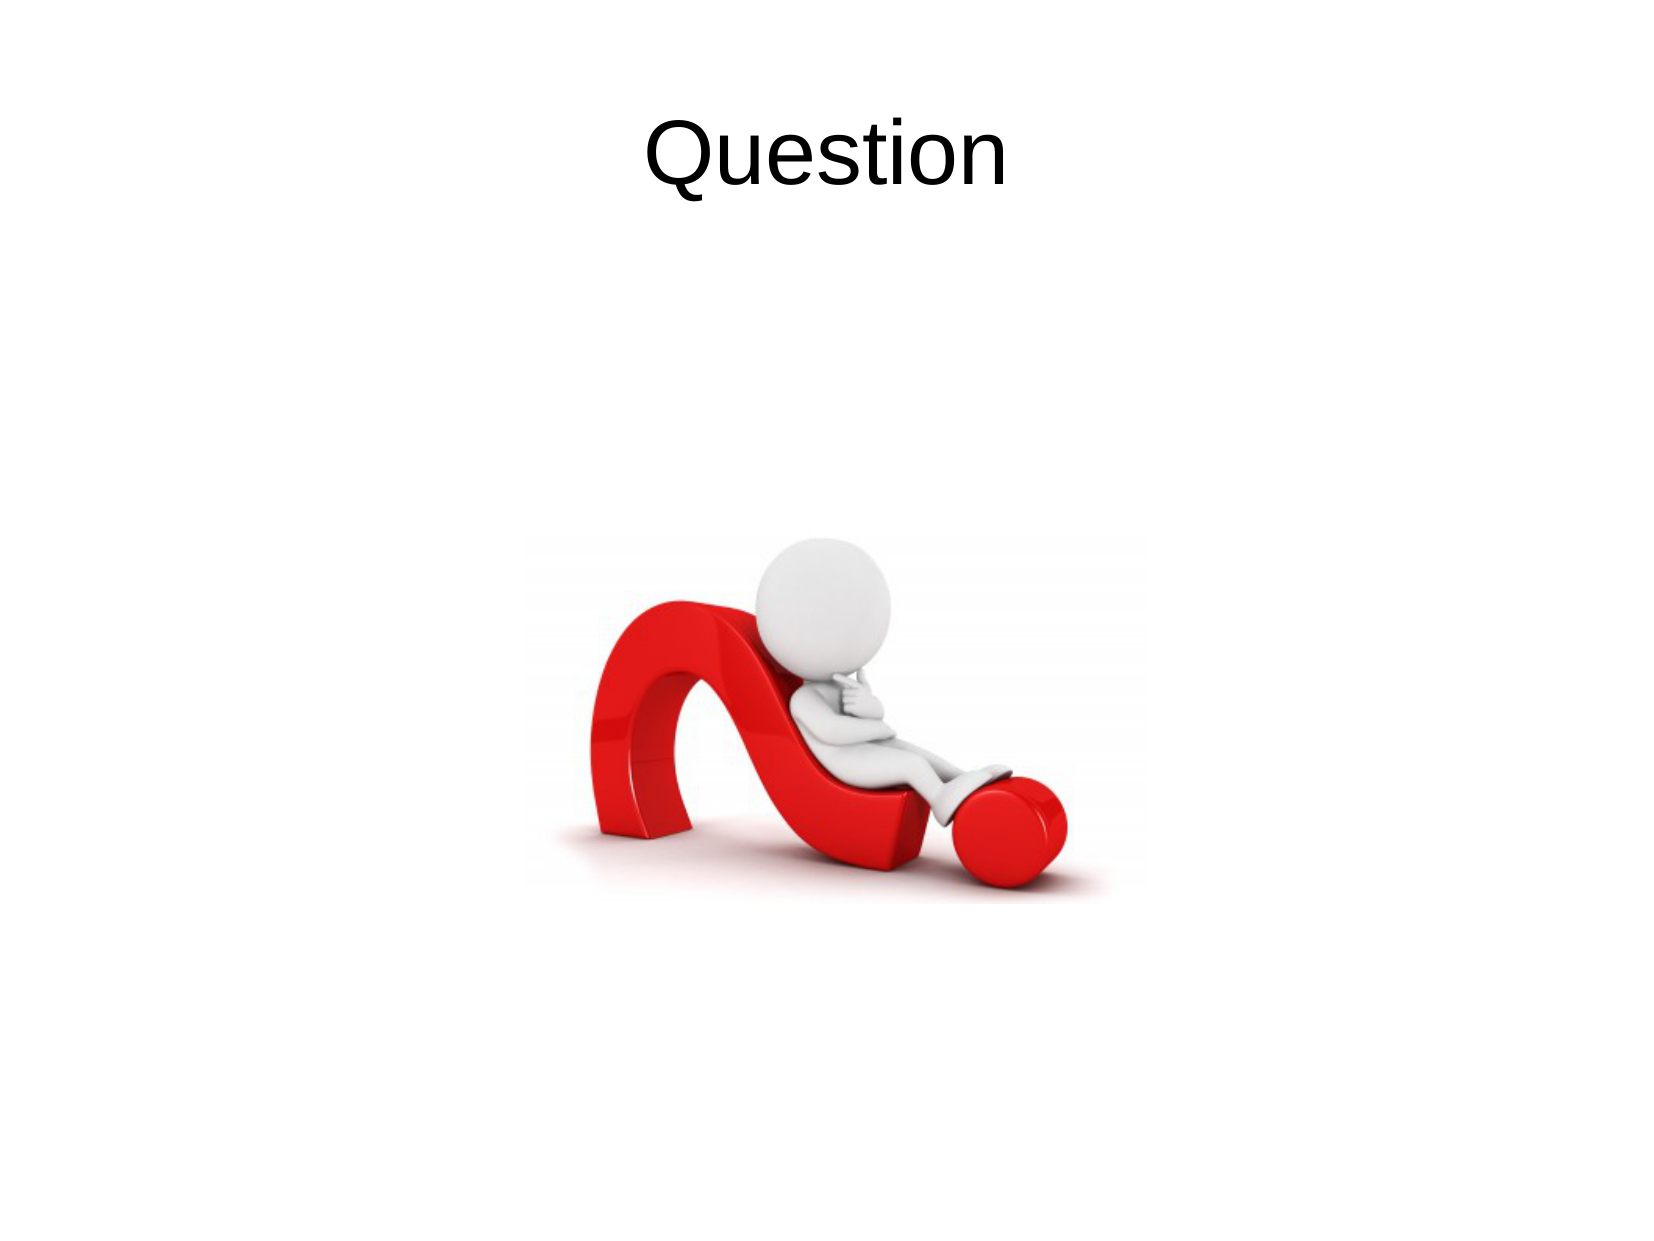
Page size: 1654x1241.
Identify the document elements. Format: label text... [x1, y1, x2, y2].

picture [524, 528, 1149, 904]
title Question [82, 49, 1571, 257]
